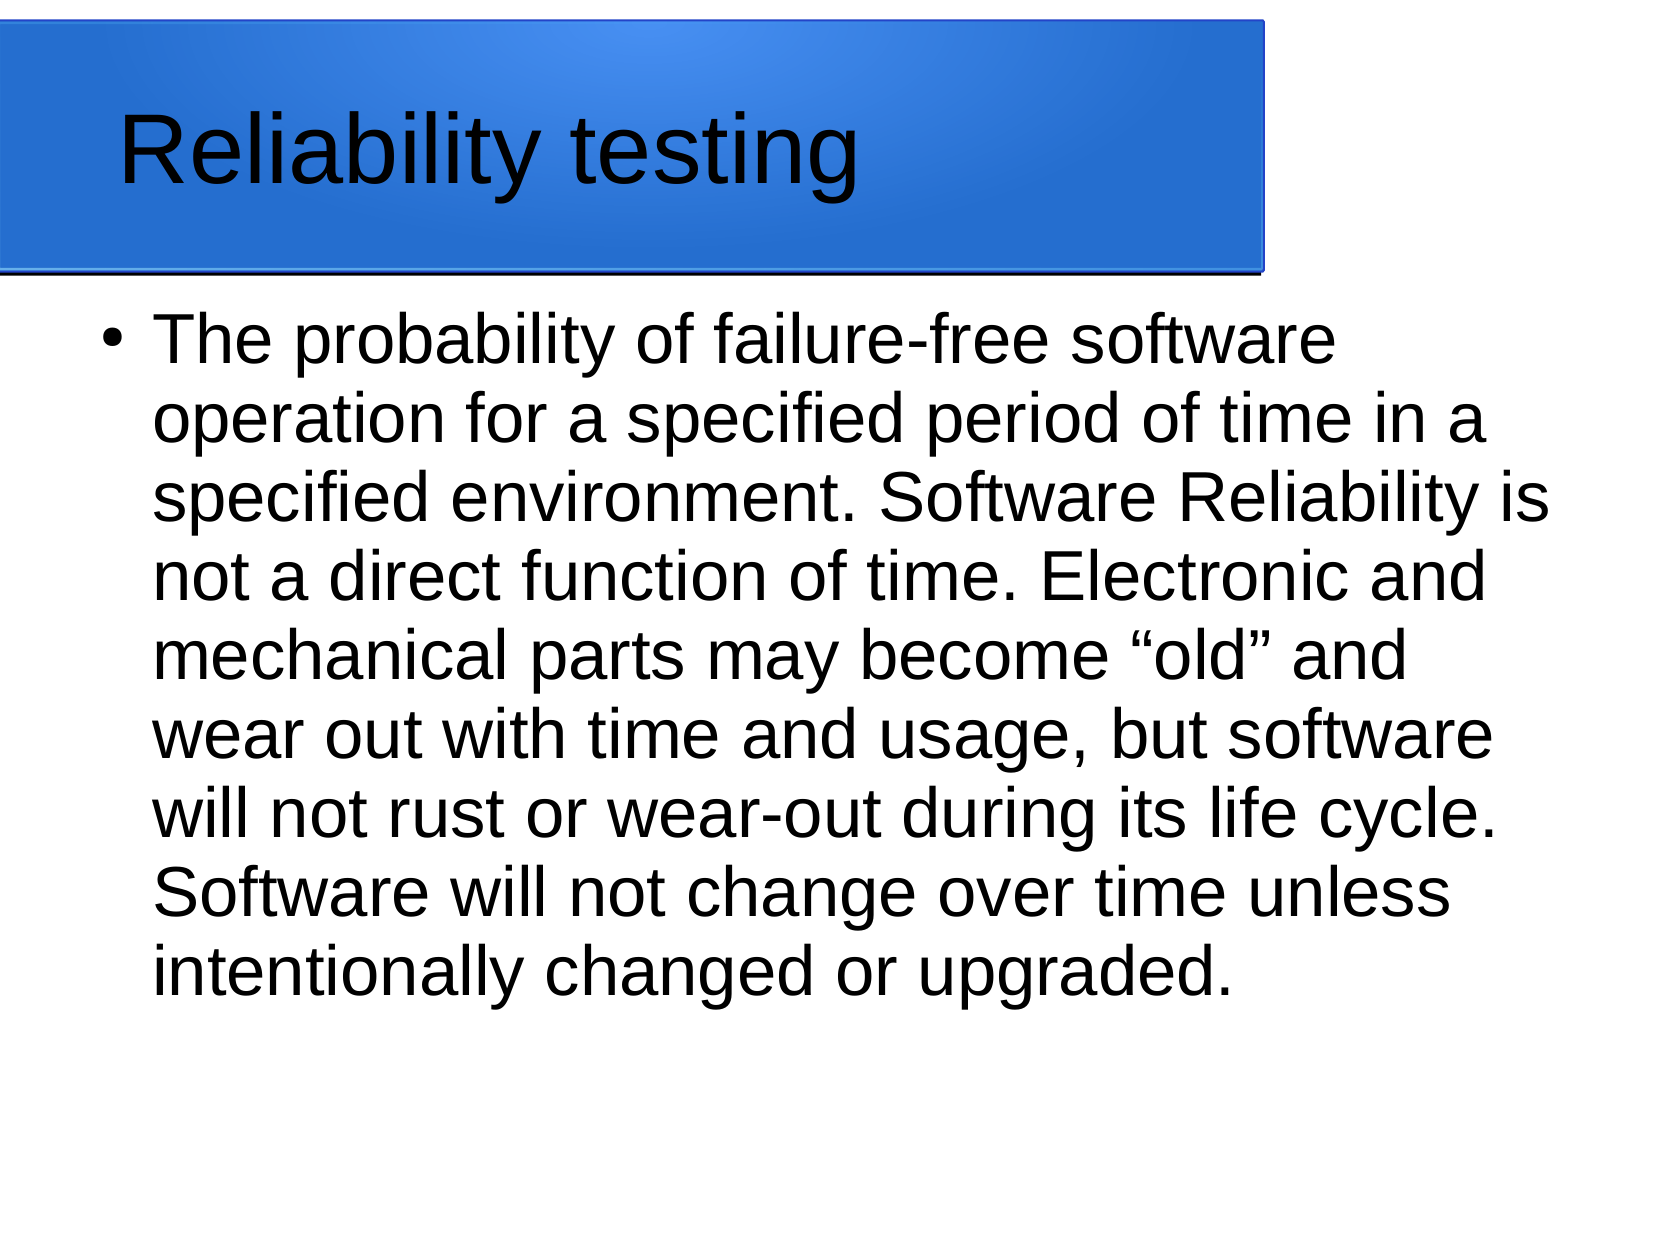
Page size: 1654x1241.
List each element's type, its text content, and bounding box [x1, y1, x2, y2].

list The probability of failure-free software operation for a specified period of time in a specified environment. Software Reliability is not a direct function of time. Electronic and mechanical parts may become “old” and wear out with time and usage, but software will not rust or wear-out during its life cycle. Software will not change over time unless intentionally changed or upgraded. [82, 299, 1571, 1019]
title Reliability testing [82, 47, 1235, 252]
